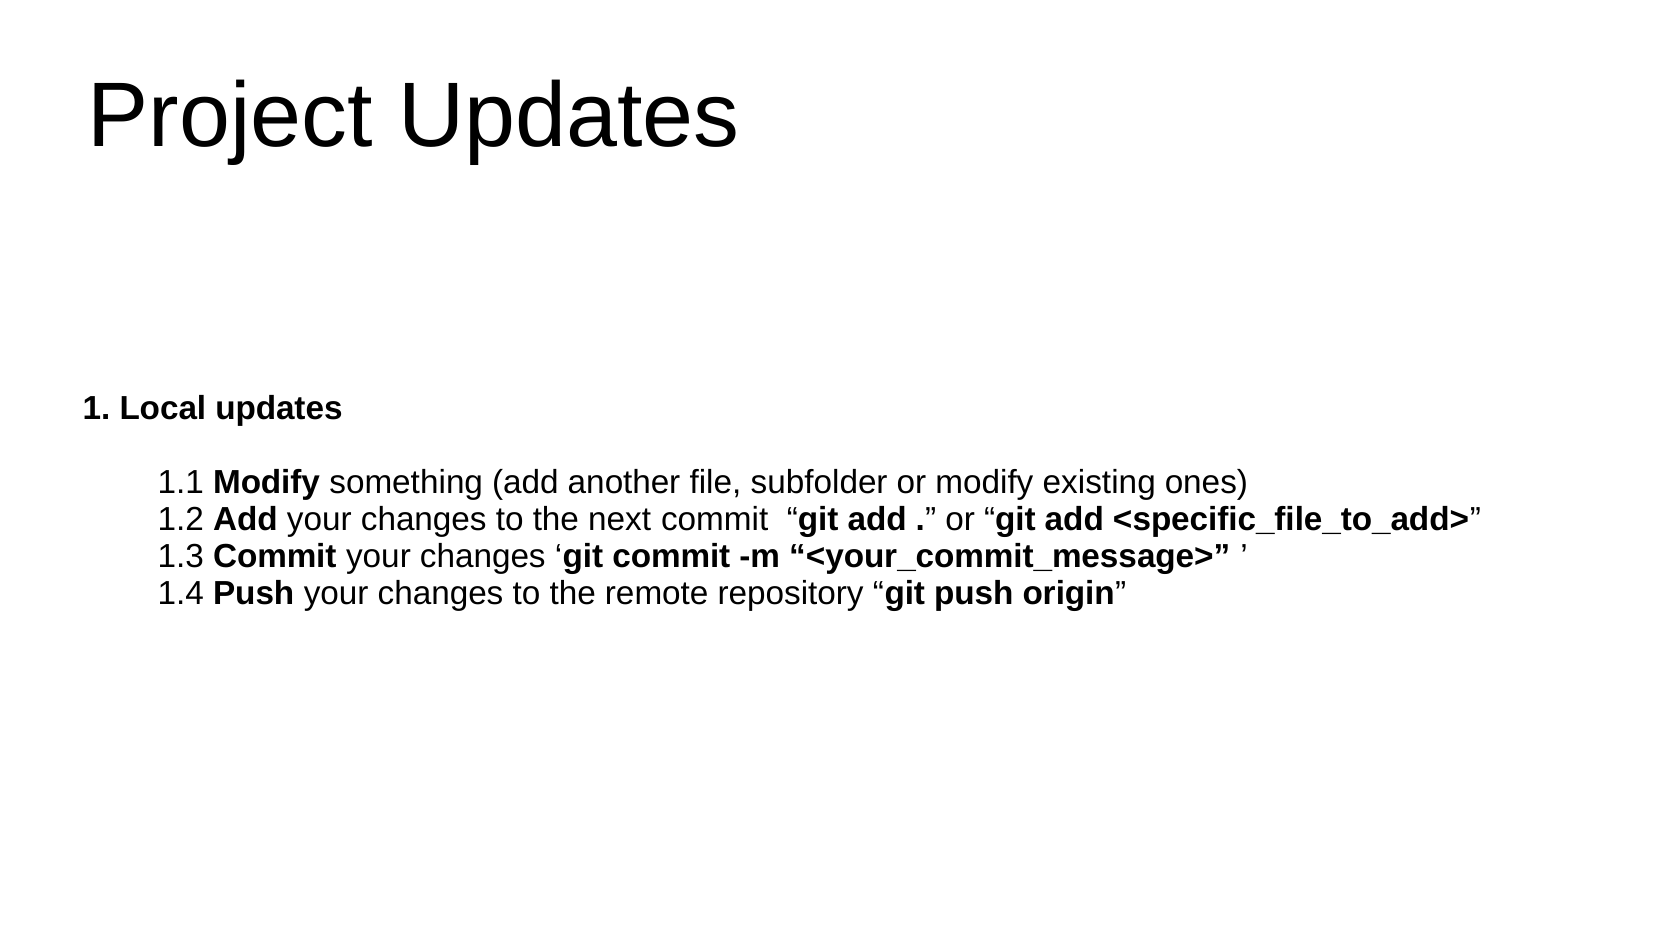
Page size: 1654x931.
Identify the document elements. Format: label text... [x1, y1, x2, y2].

subtitle 1. Local updates 1.1 Modify something (add another file, subfolder or modify existing ones) 1.2 Add your changes to the next commit “git add .” or “git add <specific_file_to_add>” 1.3 Commit your changes ‘git commit -m “<your_commit_message>” ’ 1.4 Push your changes to the remote repository “git push origin” [82, 230, 1571, 770]
title Project Updates [82, 37, 746, 193]
